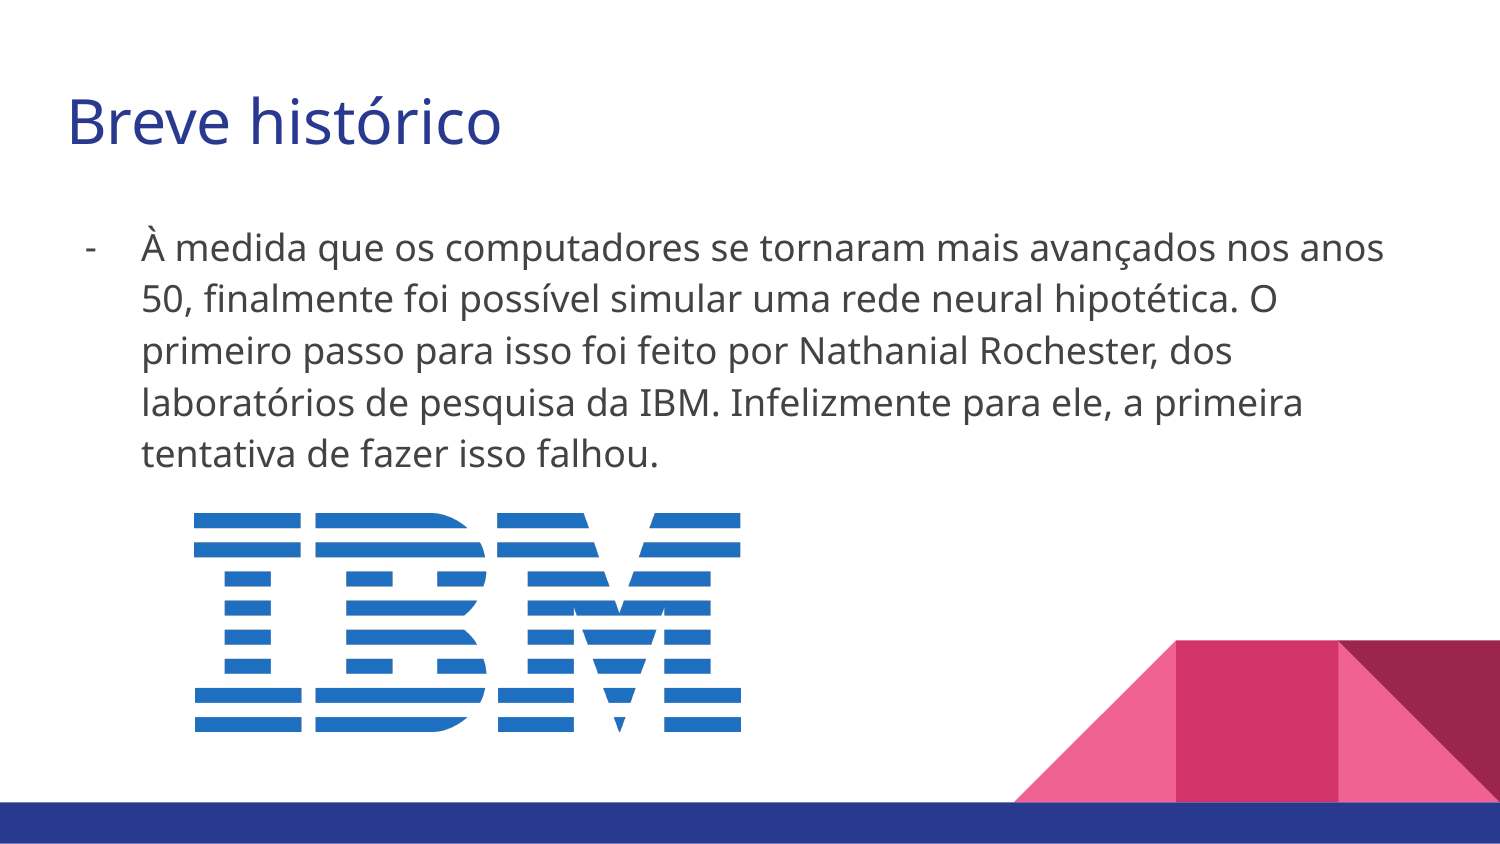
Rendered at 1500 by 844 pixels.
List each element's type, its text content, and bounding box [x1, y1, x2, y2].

list À medida que os computadores se tornaram mais avançados nos anos 50, finalmente foi possível simular uma rede neural hipotética. O primeiro passo para isso foi feito por Nathanial Rochester, dos laboratórios de pesquisa da IBM. Infelizmente para ele, a primeira tentativa de fazer isso falhou. [51, 201, 1449, 750]
title Breve histórico [51, 67, 1449, 167]
picture [194, 513, 741, 732]
